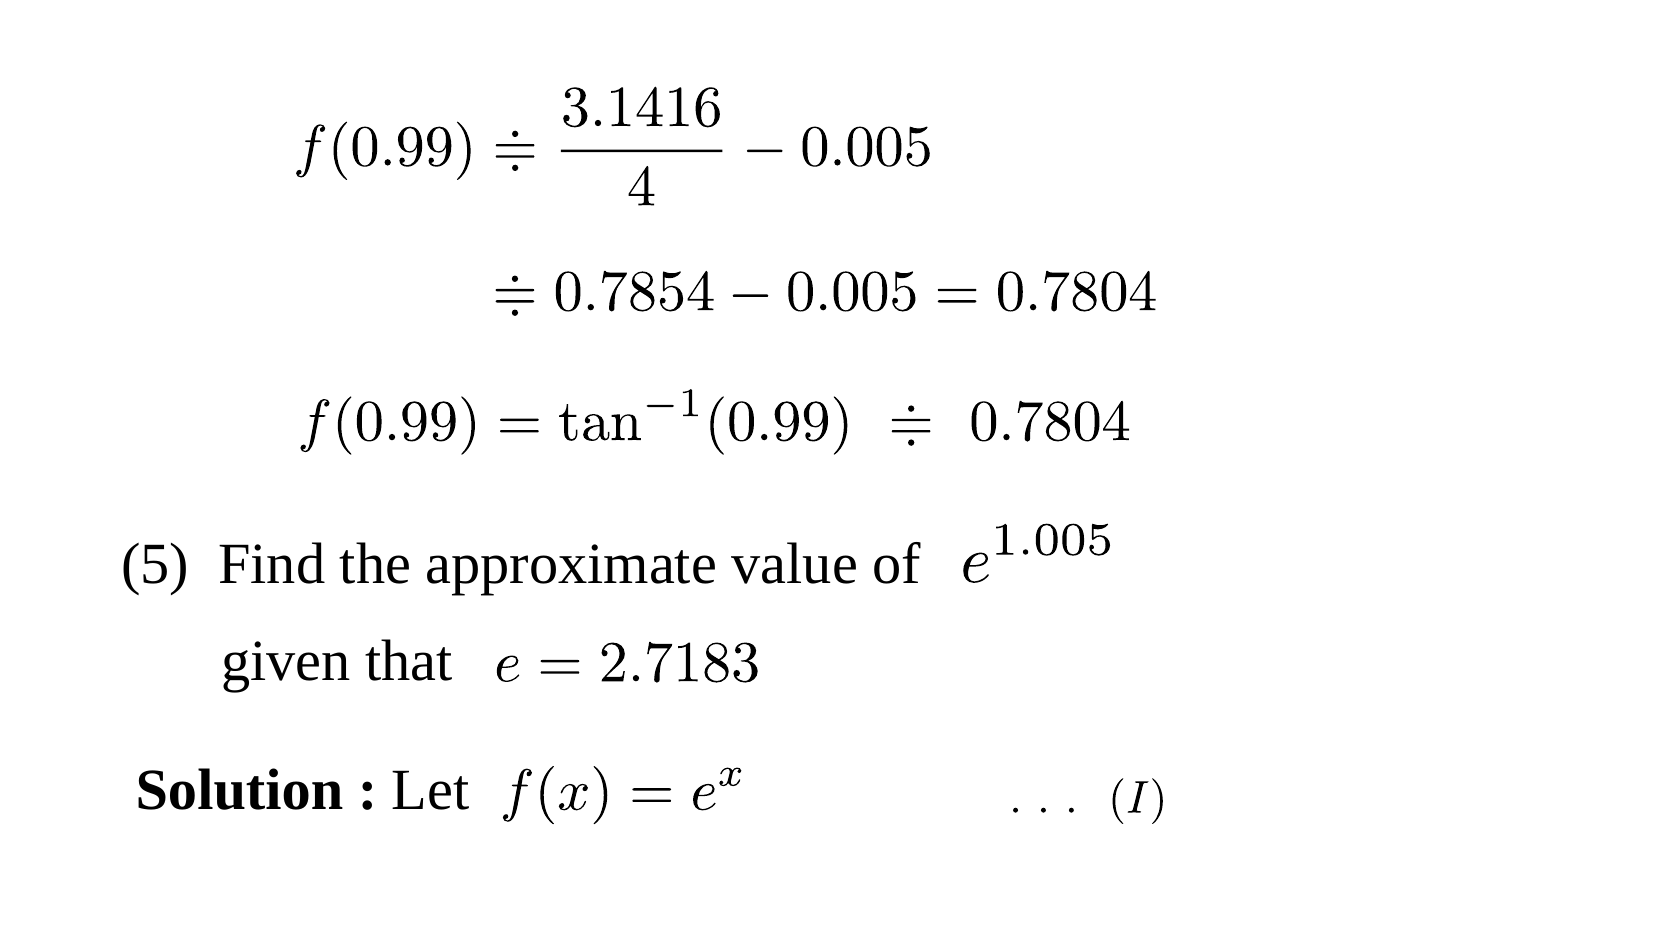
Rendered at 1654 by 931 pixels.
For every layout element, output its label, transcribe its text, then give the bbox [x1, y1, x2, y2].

text_box [1011, 778, 1163, 824]
text_box [496, 641, 758, 683]
text_box [495, 270, 1156, 316]
title (5) Find the approximate value of given that Solution : Let [47, 37, 1607, 898]
text_box [295, 86, 930, 206]
text_box [300, 388, 1130, 455]
text_box [502, 766, 742, 825]
text_box [963, 523, 1111, 583]
